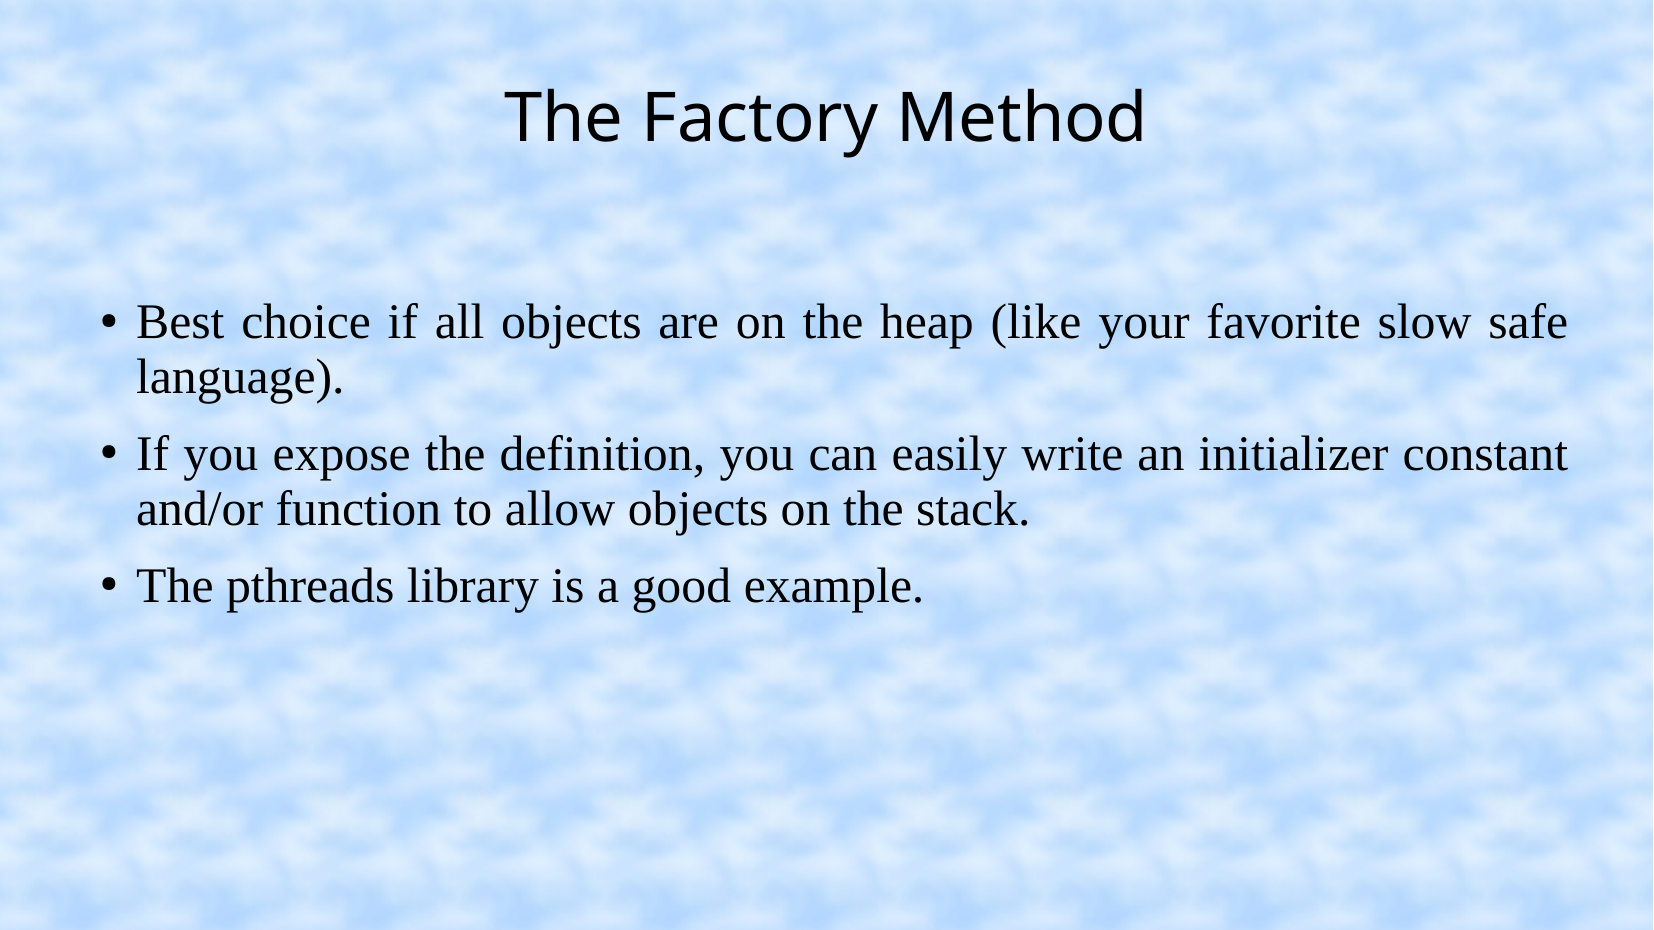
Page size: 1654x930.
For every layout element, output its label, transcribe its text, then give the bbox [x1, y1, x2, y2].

picture [0, 0, 1654, 930]
list Best choice if all objects are on the heap (like your favorite slow safe language). If you expose the definition, you can easily write an initializer constant and/or function to allow objects on the stack. The pthreads library is a good example. [82, 217, 1571, 841]
title The Factory Method [82, 36, 1571, 193]
